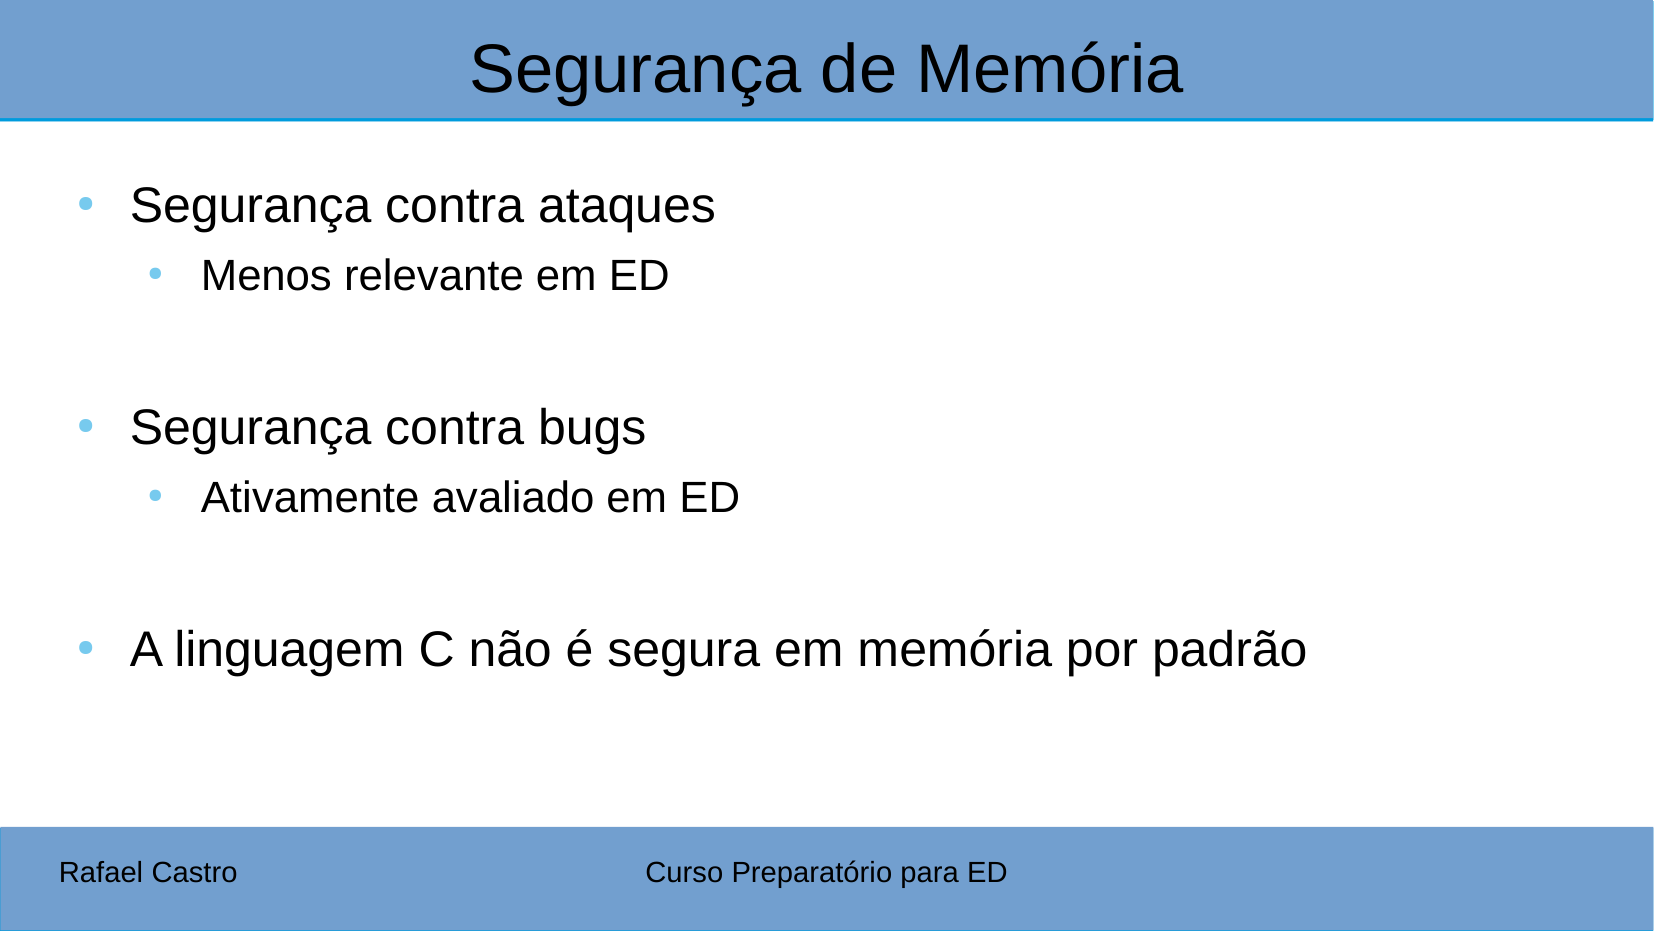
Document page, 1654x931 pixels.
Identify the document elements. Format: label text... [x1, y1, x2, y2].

list Segurança contra ataques Menos relevante em ED Segurança contra bugs Ativamente avaliado em ED A linguagem C não é segura em memória por padrão [59, 177, 1595, 768]
title Segurança de Memória [59, 29, 1595, 108]
